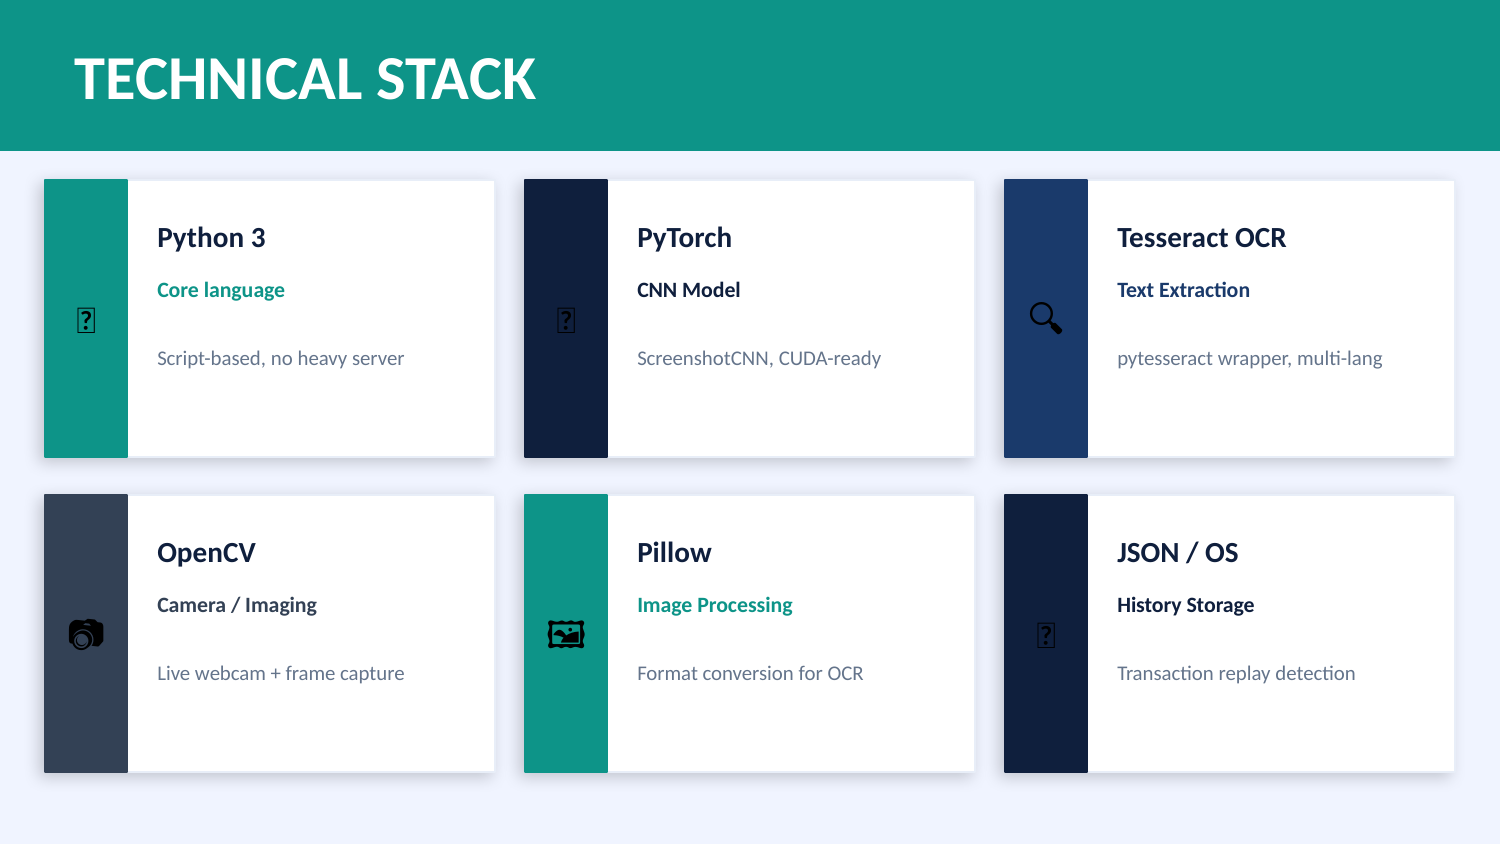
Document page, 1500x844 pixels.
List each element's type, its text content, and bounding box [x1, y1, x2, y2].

text_box [524, 495, 975, 773]
text_box History Storage [1102, 577, 1440, 626]
text_box [1004, 495, 1455, 773]
text_box Live webcam + frame capture [142, 626, 480, 717]
text_box Transaction replay detection [1102, 626, 1440, 717]
text_box 🔥 [525, 255, 608, 383]
text_box 🖼️ [525, 570, 608, 698]
text_box 🔍 [1005, 255, 1088, 383]
text_box Tesseract OCR [1102, 202, 1440, 262]
text_box pytesseract wrapper, multi-lang [1102, 311, 1440, 402]
text_box ScreenshotCNN, CUDA-ready [622, 311, 960, 402]
text_box [1004, 180, 1455, 458]
text_box Image Processing [622, 577, 960, 626]
text_box Core language [142, 262, 480, 311]
text_box JSON / OS [1102, 517, 1440, 577]
text_box Camera / Imaging [142, 577, 480, 626]
text_box TECHNICAL STACK [59, 7, 1440, 143]
text_box 🐍 [45, 255, 128, 383]
text_box [524, 180, 975, 458]
text_box PyTorch [622, 202, 960, 262]
text_box OpenCV [142, 517, 480, 577]
text_box Text Extraction [1102, 262, 1440, 311]
text_box 📷 [45, 570, 128, 698]
text_box Python 3 [142, 202, 480, 262]
text_box 💾 [1005, 570, 1088, 698]
text_box [0, 0, 1500, 150]
text_box Format conversion for OCR [622, 626, 960, 717]
text_box [44, 495, 495, 773]
text_box [44, 180, 495, 458]
text_box Pillow [622, 517, 960, 577]
text_box Script-based, no heavy server [142, 311, 480, 402]
text_box CNN Model [622, 262, 960, 311]
